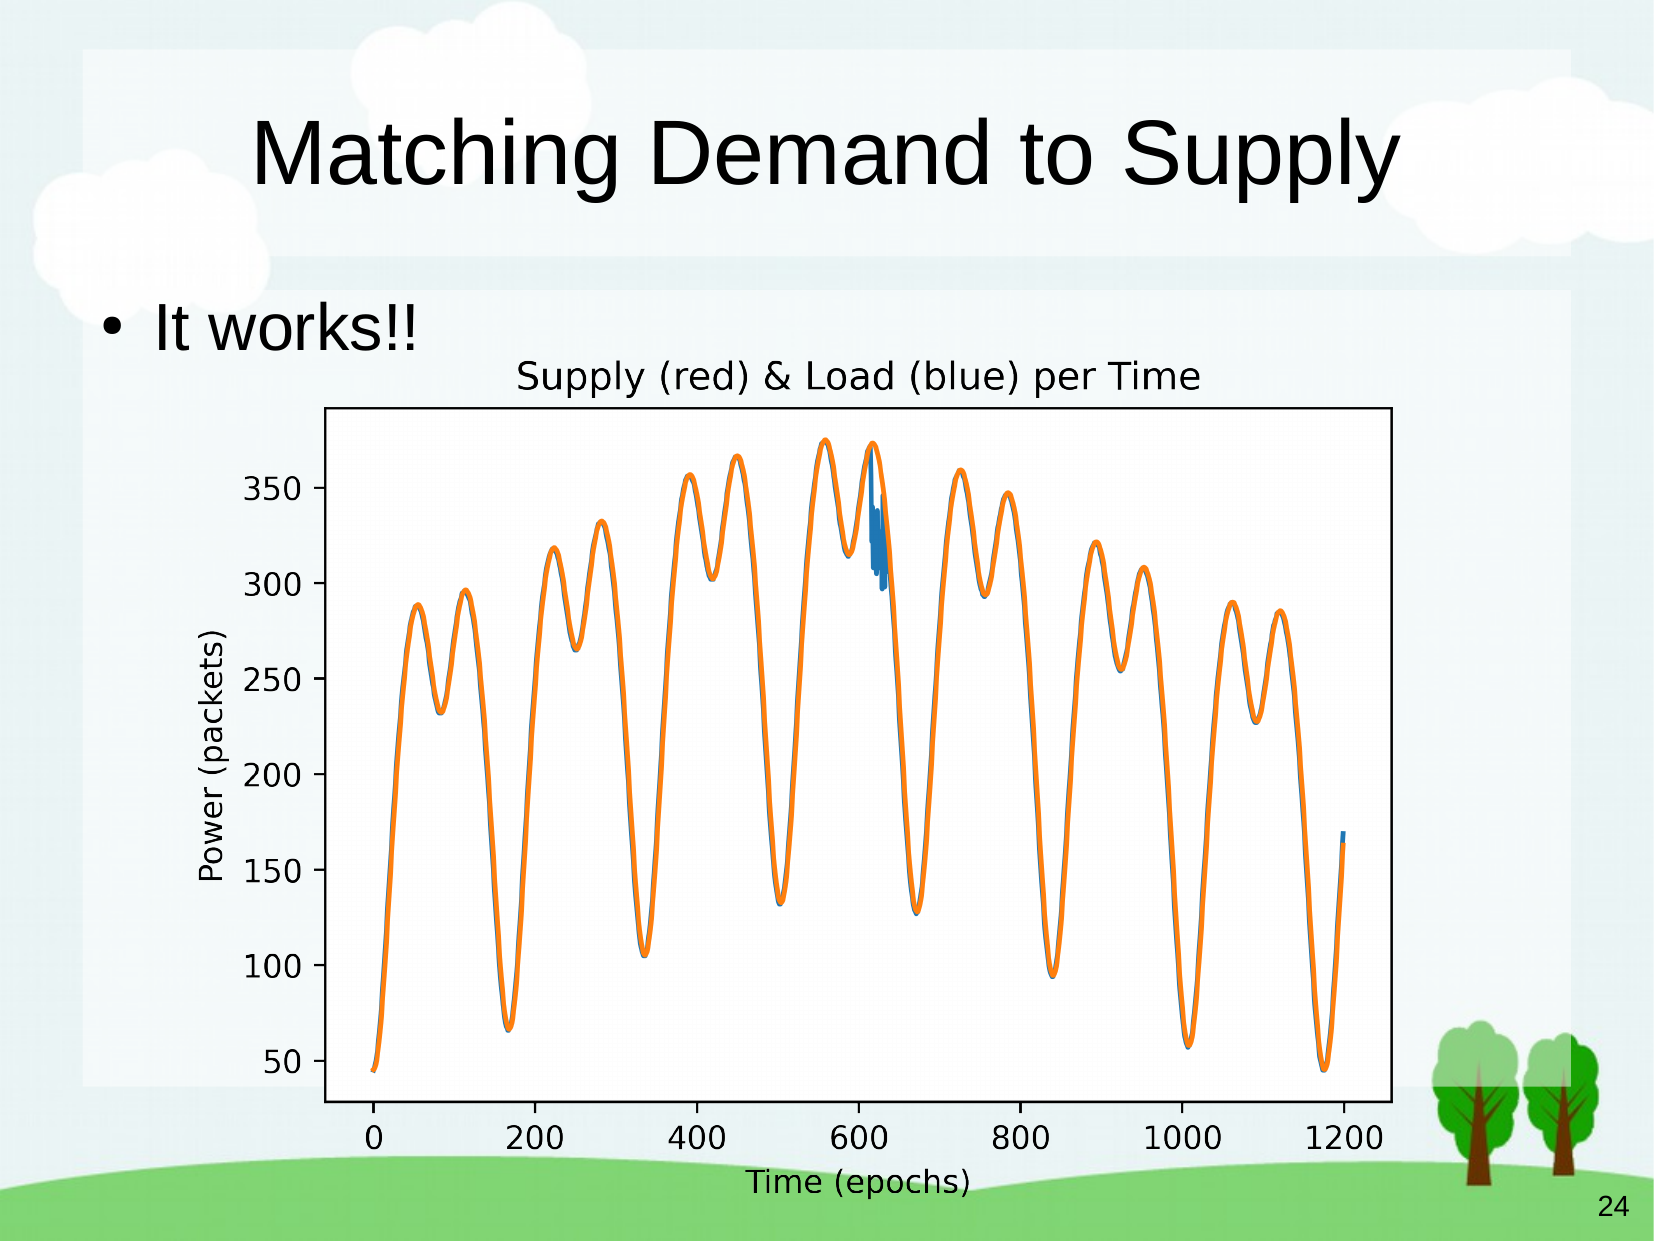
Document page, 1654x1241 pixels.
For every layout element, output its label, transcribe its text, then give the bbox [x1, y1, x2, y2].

picture [0, 0, 1654, 1241]
title Matching Demand to Supply [82, 49, 1571, 257]
list It works!! [82, 290, 1571, 1087]
